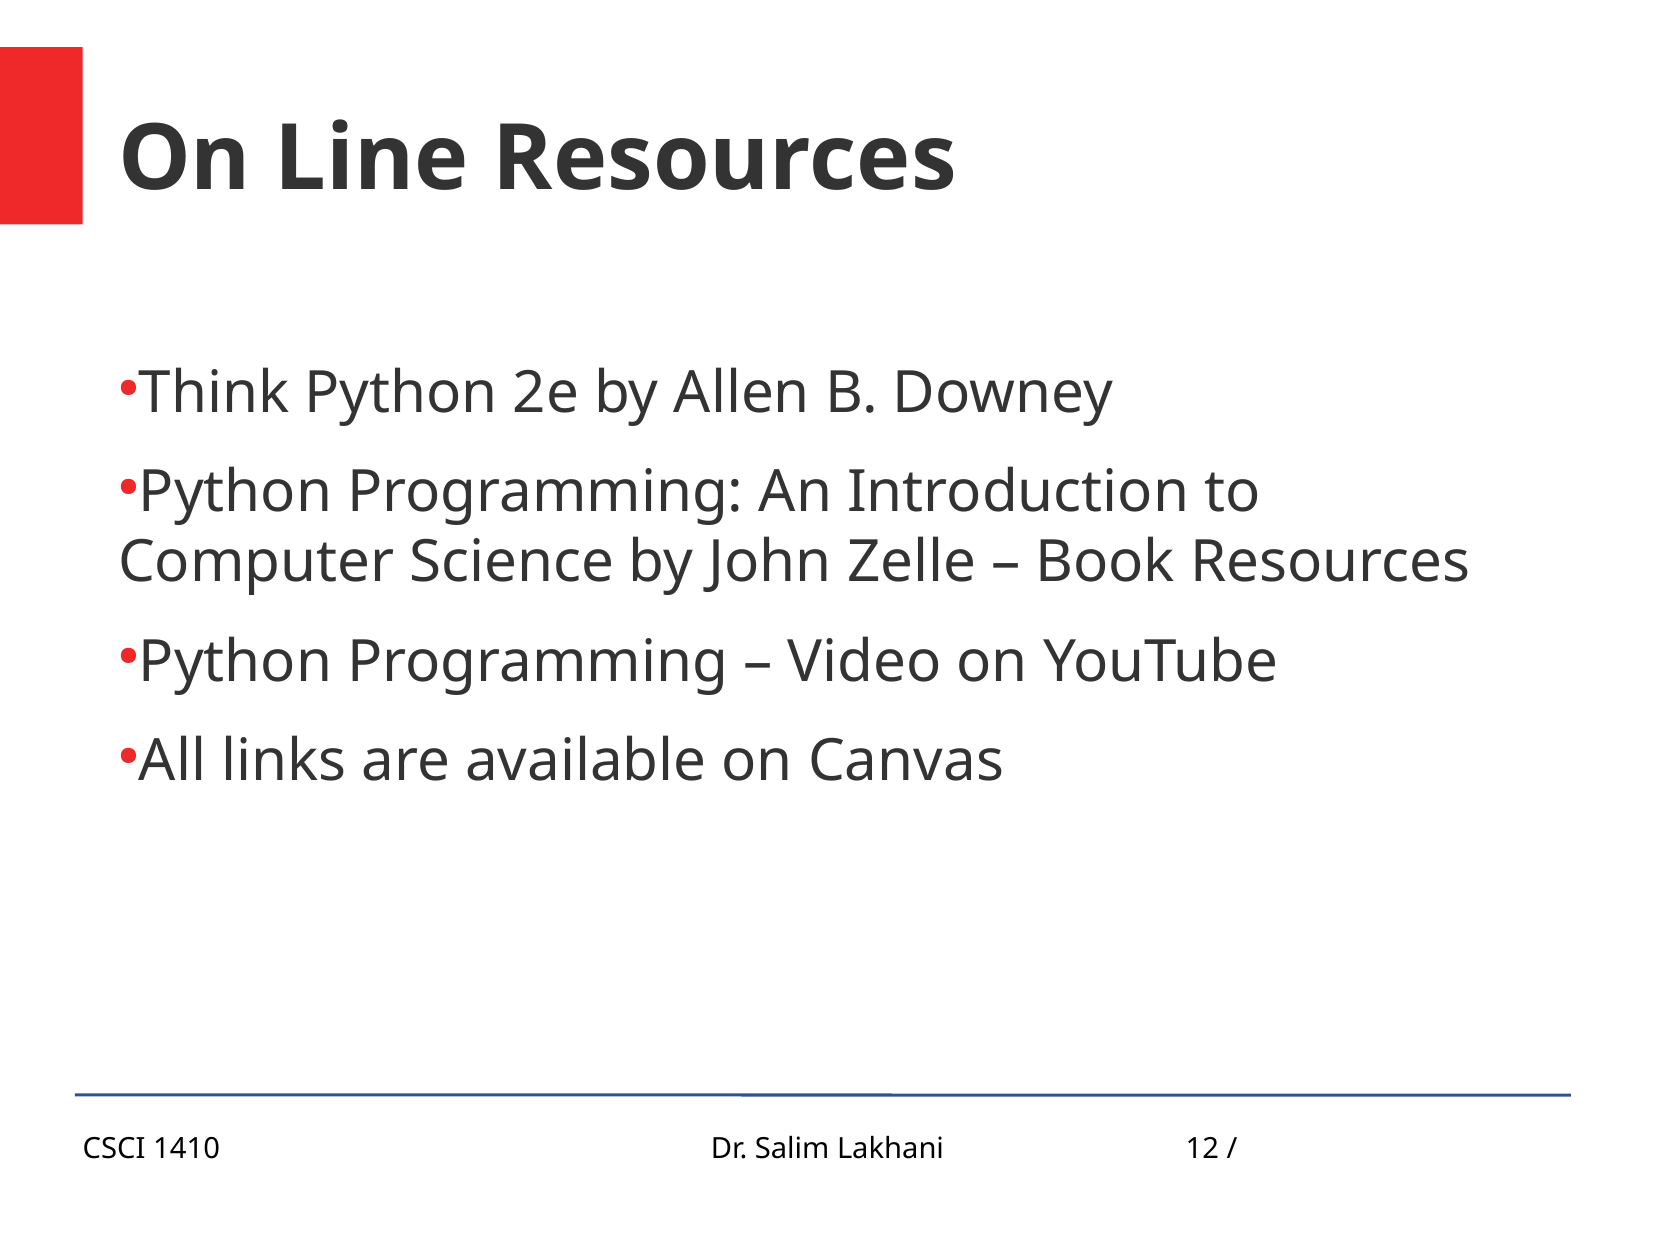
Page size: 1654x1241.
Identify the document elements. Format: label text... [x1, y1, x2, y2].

text_box CSCI 1410 [82, 1129, 468, 1216]
text_box Dr. Salim Lakhani [565, 1129, 1090, 1216]
text_box / [1185, 1129, 1571, 1216]
title On Line Resources [118, 49, 1571, 257]
list Think Python 2e by Allen B. Downey Python Programming: An Introduction to Computer Science by John Zelle – Book Resources Python Programming – Video on YouTube All links are available on Canvas [118, 354, 1536, 1074]
